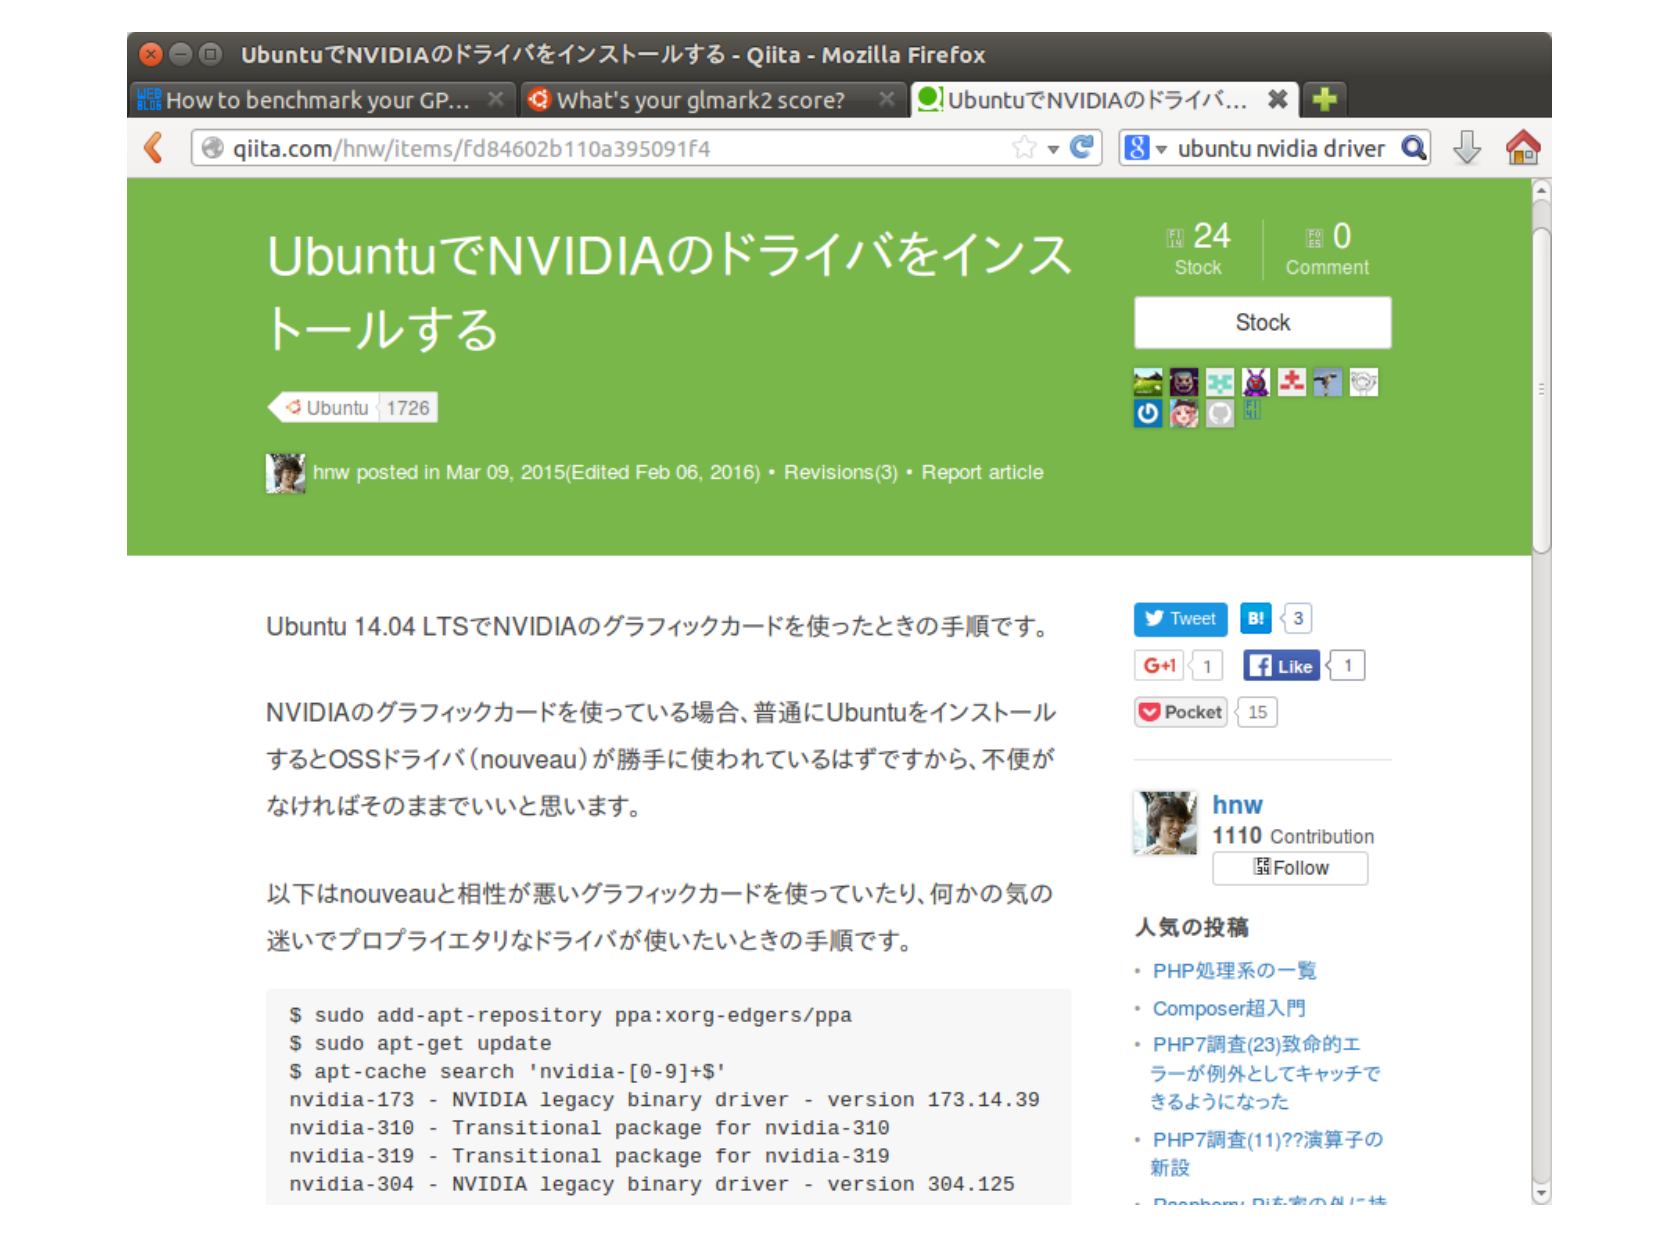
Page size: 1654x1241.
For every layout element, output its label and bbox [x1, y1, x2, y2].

picture [127, 32, 1552, 1205]
